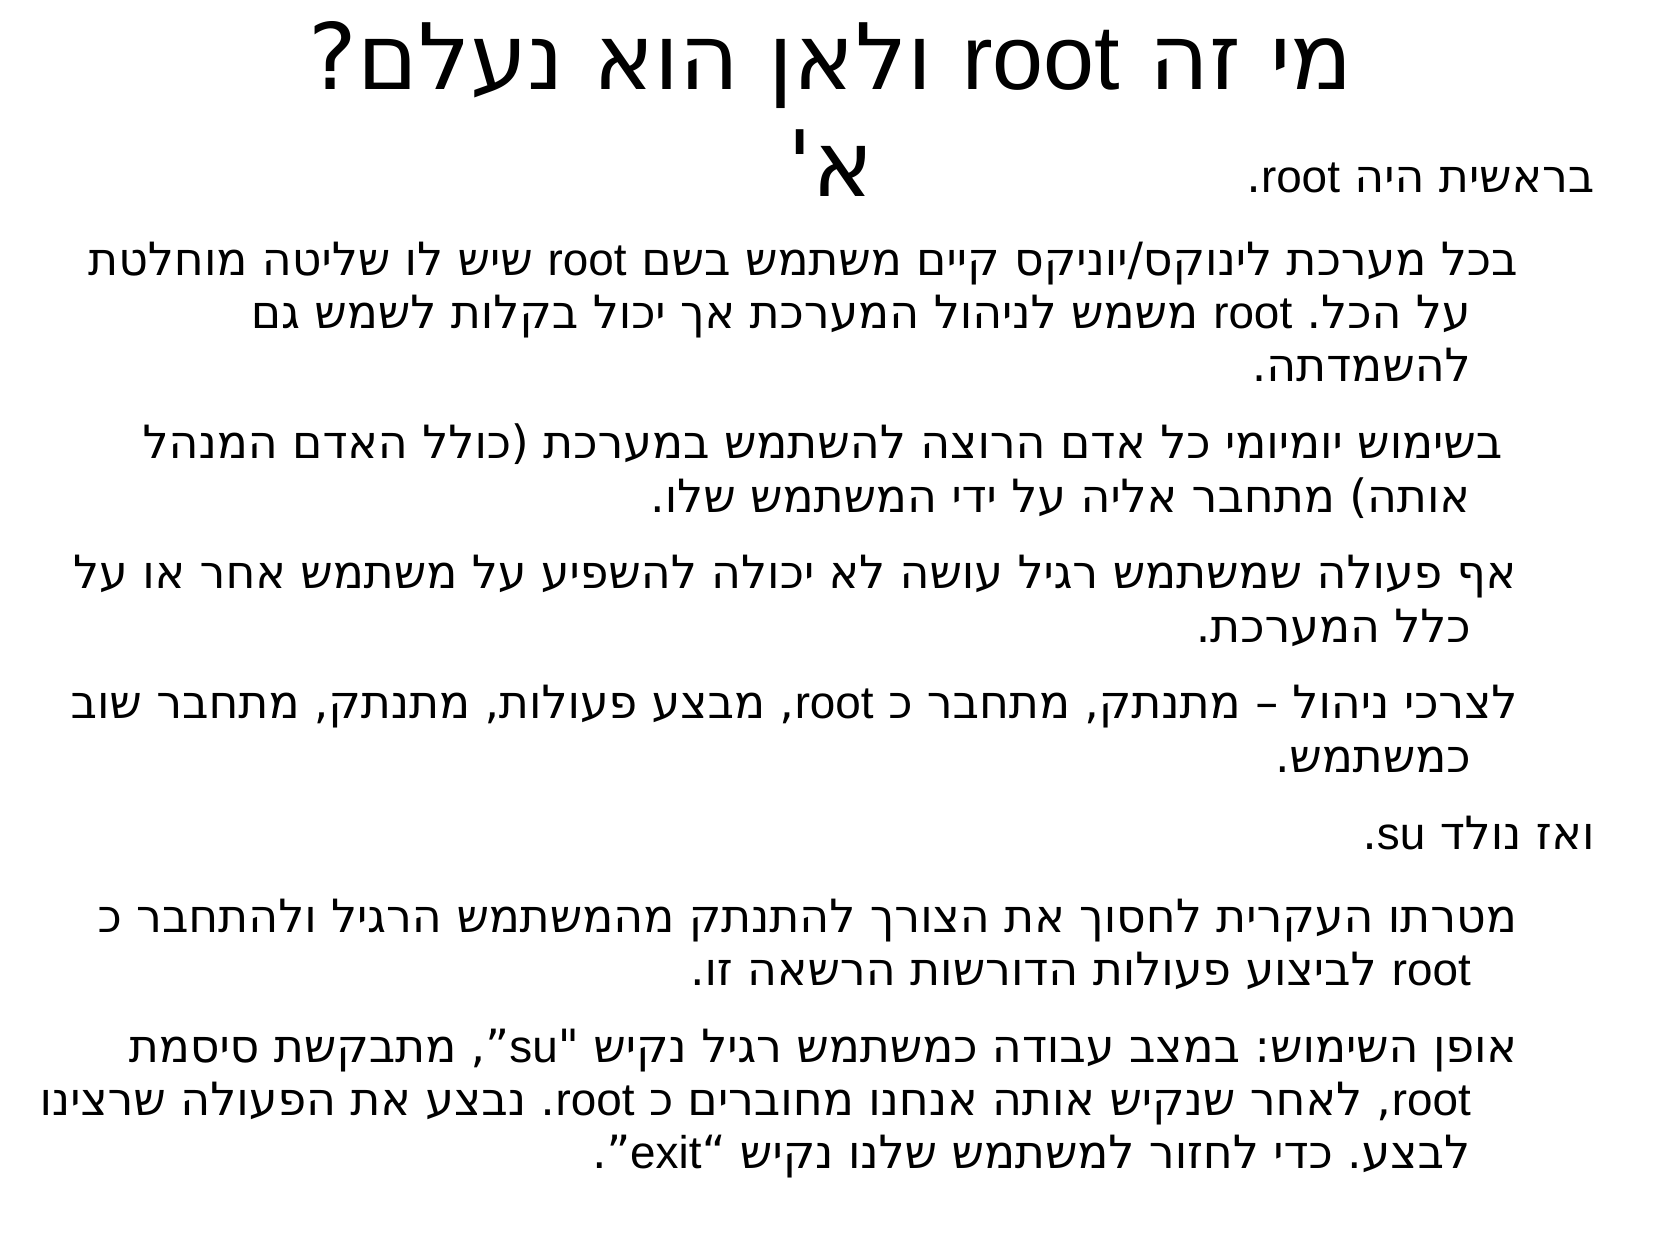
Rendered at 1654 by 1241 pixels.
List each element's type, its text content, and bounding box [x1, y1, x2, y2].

title מי זה root ולאן הוא נעלם? א' [86, 0, 1576, 150]
list בראשית היה root. בכל מערכת לינוקס/יוניקס קיים משתמש בשם root שיש לו שליטה מוחלטת על הכל. root משמש לניהול המערכת אך יכול בקלות לשמש גם להשמדתה. בשימוש יומיומי כל אדם הרוצה להשתמש במערכת (כולל האדם המנהל אותה) מתחבר אליה על ידי המשתמש שלו. אף פעולה שמשתמש רגיל עושה לא יכולה להשפיע על משתמש אחר או על כלל המערכת. לצרכי ניהול – מתנתק, מתחבר כ root, מבצע פעולות, מתנתק, מתחבר שוב כמשתמש. ואז נולד su. מטרתו העקרית לחסוך את הצורך להתנתק מהמשתמש הרגיל ולהתחבר כ root לביצוע פעולות הדורשות הרשאה זו. אופן השימוש: במצב עבודה כמשתמש רגיל נקיש "su”, מתבקשת סיסמת root, לאחר שנקיש אותה אנחנו מחוברים כ root. נבצע את הפעולה שרצינו לבצע. כדי לחזור למשתמש שלנו נקיש “exit”. [37, 150, 1613, 1219]
